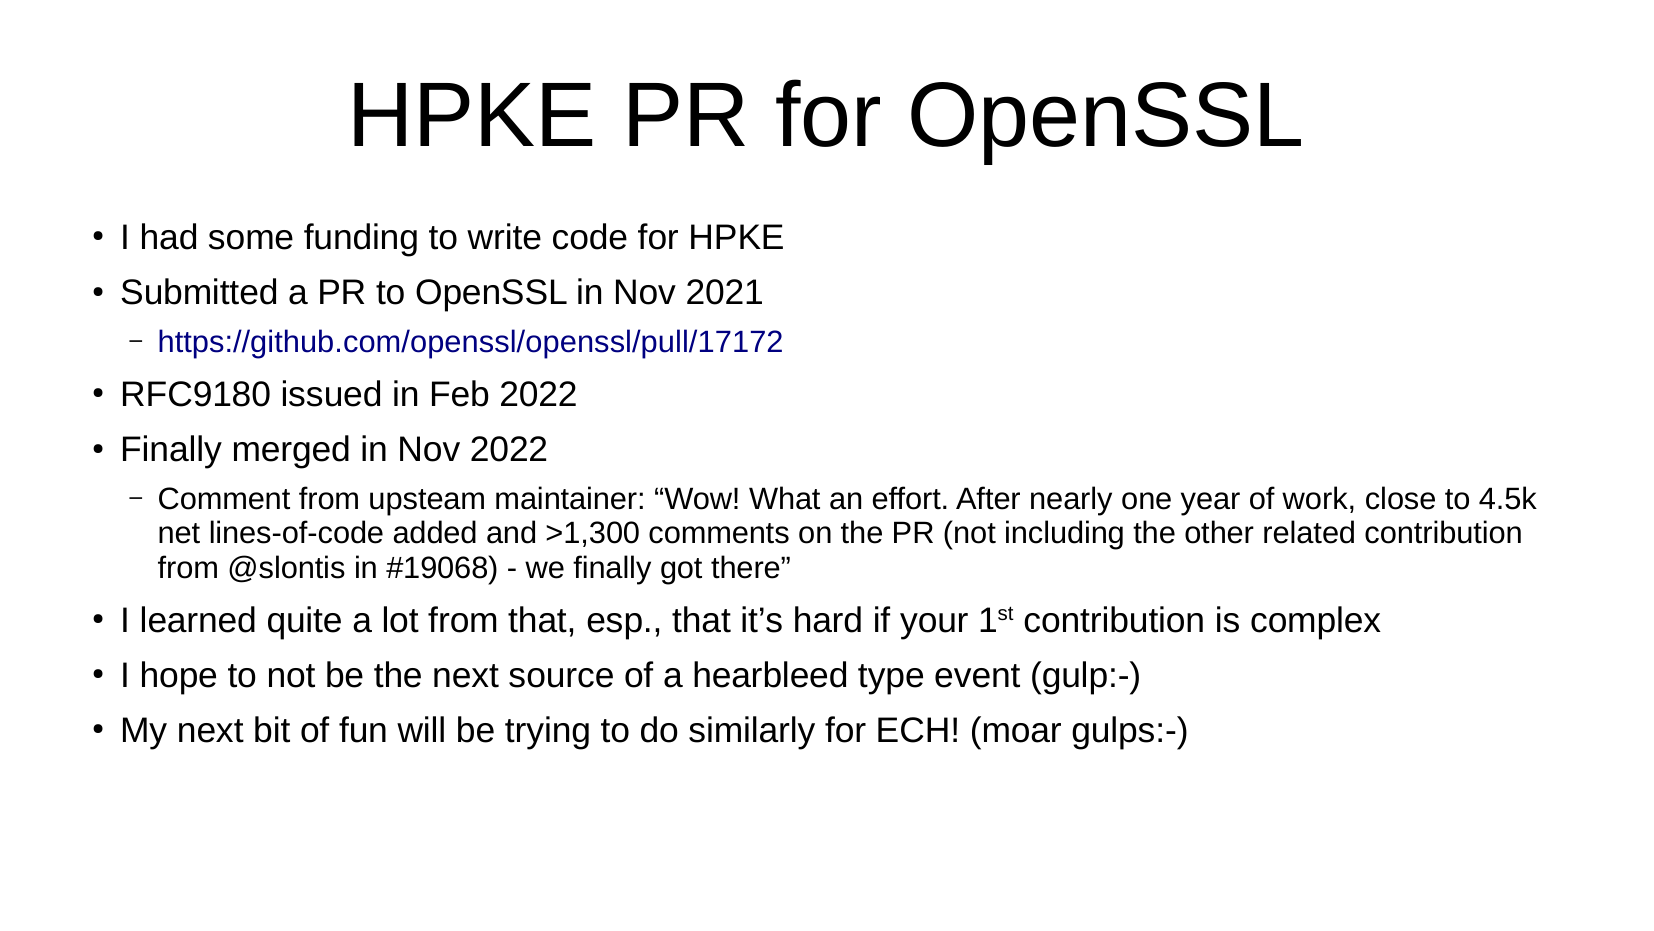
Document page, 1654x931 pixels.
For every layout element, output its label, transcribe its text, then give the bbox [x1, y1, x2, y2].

title HPKE PR for OpenSSL [82, 37, 1571, 193]
list I had some funding to write code for HPKE Submitted a PR to OpenSSL in Nov 2021 https://github.com/openssl/openssl/pull/17172 RFC9180 issued in Feb 2022 Finally merged in Nov 2022 Comment from upsteam maintainer: “Wow! What an effort. After nearly one year of work, close to 4.5k net lines-of-code added and >1,300 comments on the PR (not including the other related contribution from @slontis in #19068) - we finally got there” I learned quite a lot from that, esp., that it’s hard if your 1st contribution is complex I hope to not be the next source of a hearbleed type event (gulp:-) My next bit of fun will be trying to do similarly for ECH! (moar gulps:-) [82, 217, 1571, 758]
